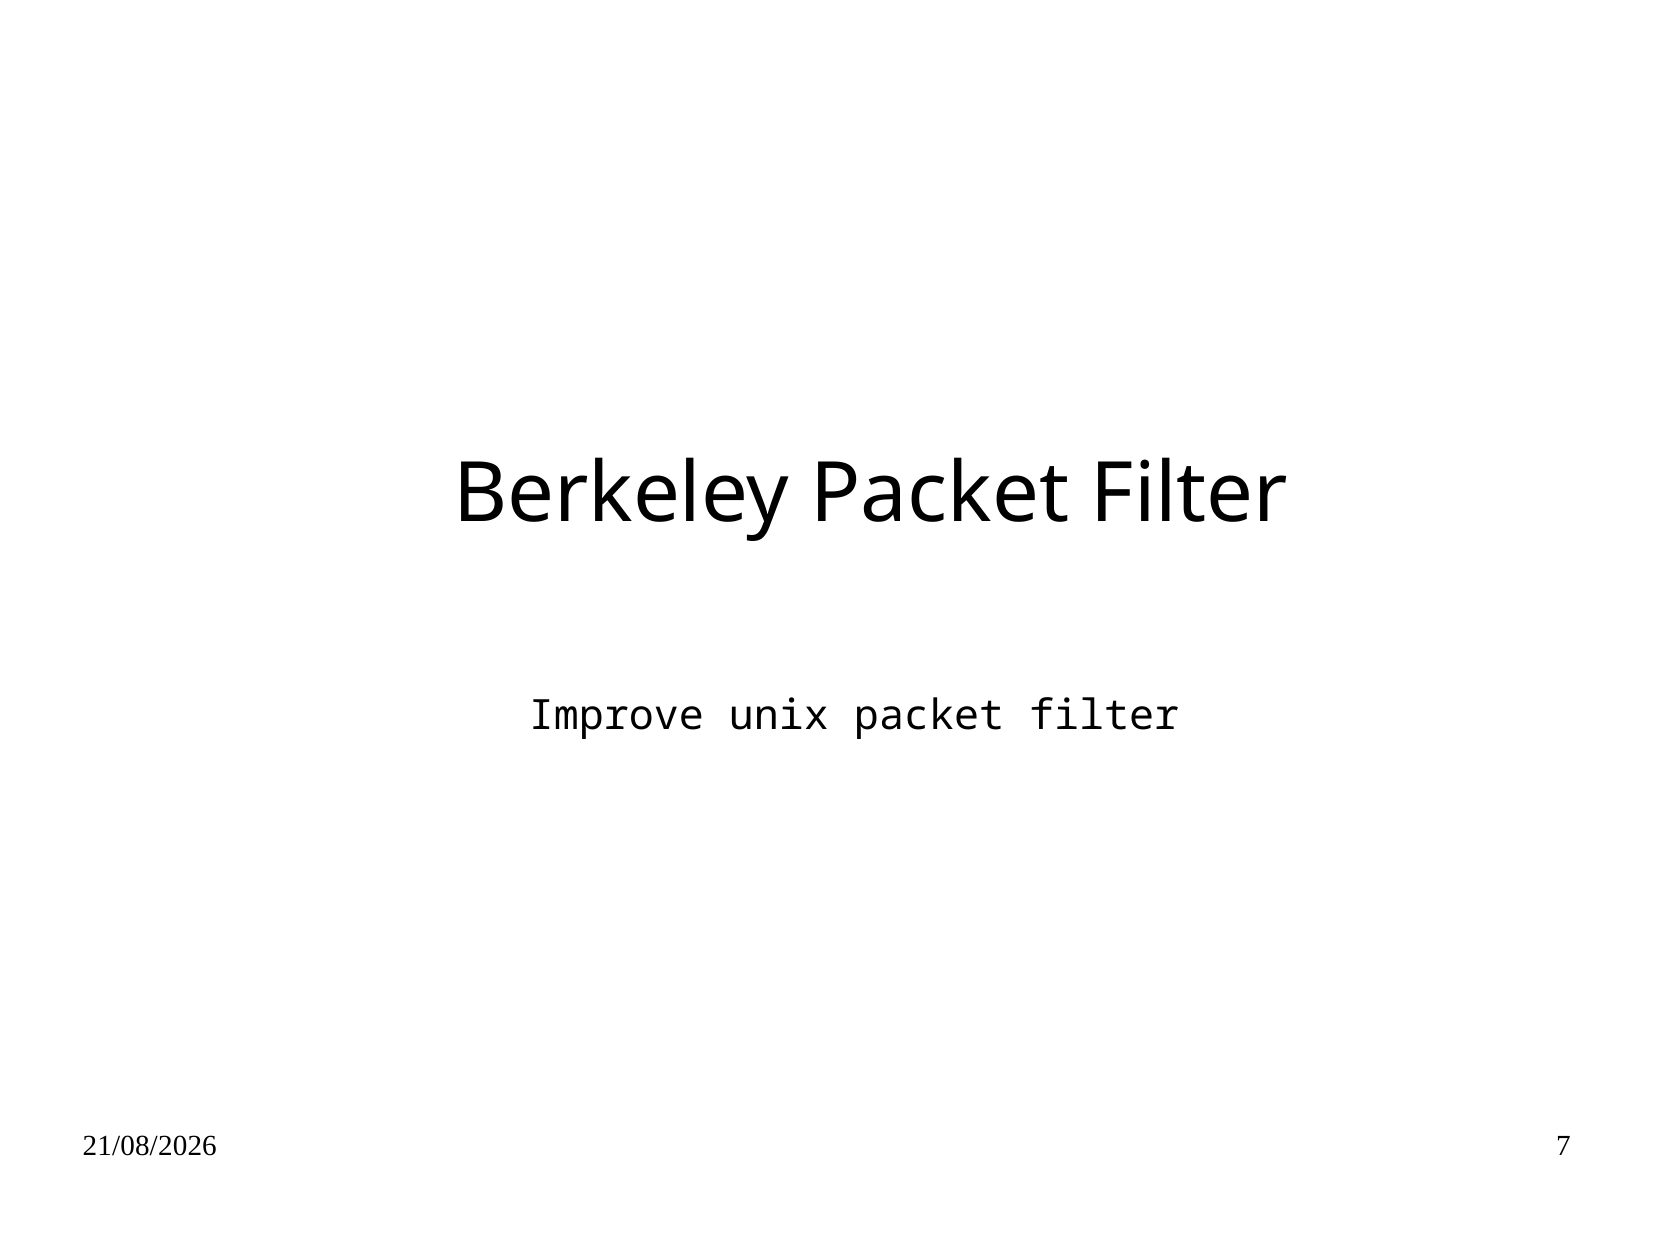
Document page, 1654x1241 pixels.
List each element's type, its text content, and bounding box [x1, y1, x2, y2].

subtitle Berkeley Packet Filter Improve unix packet filter [210, 315, 1498, 1017]
